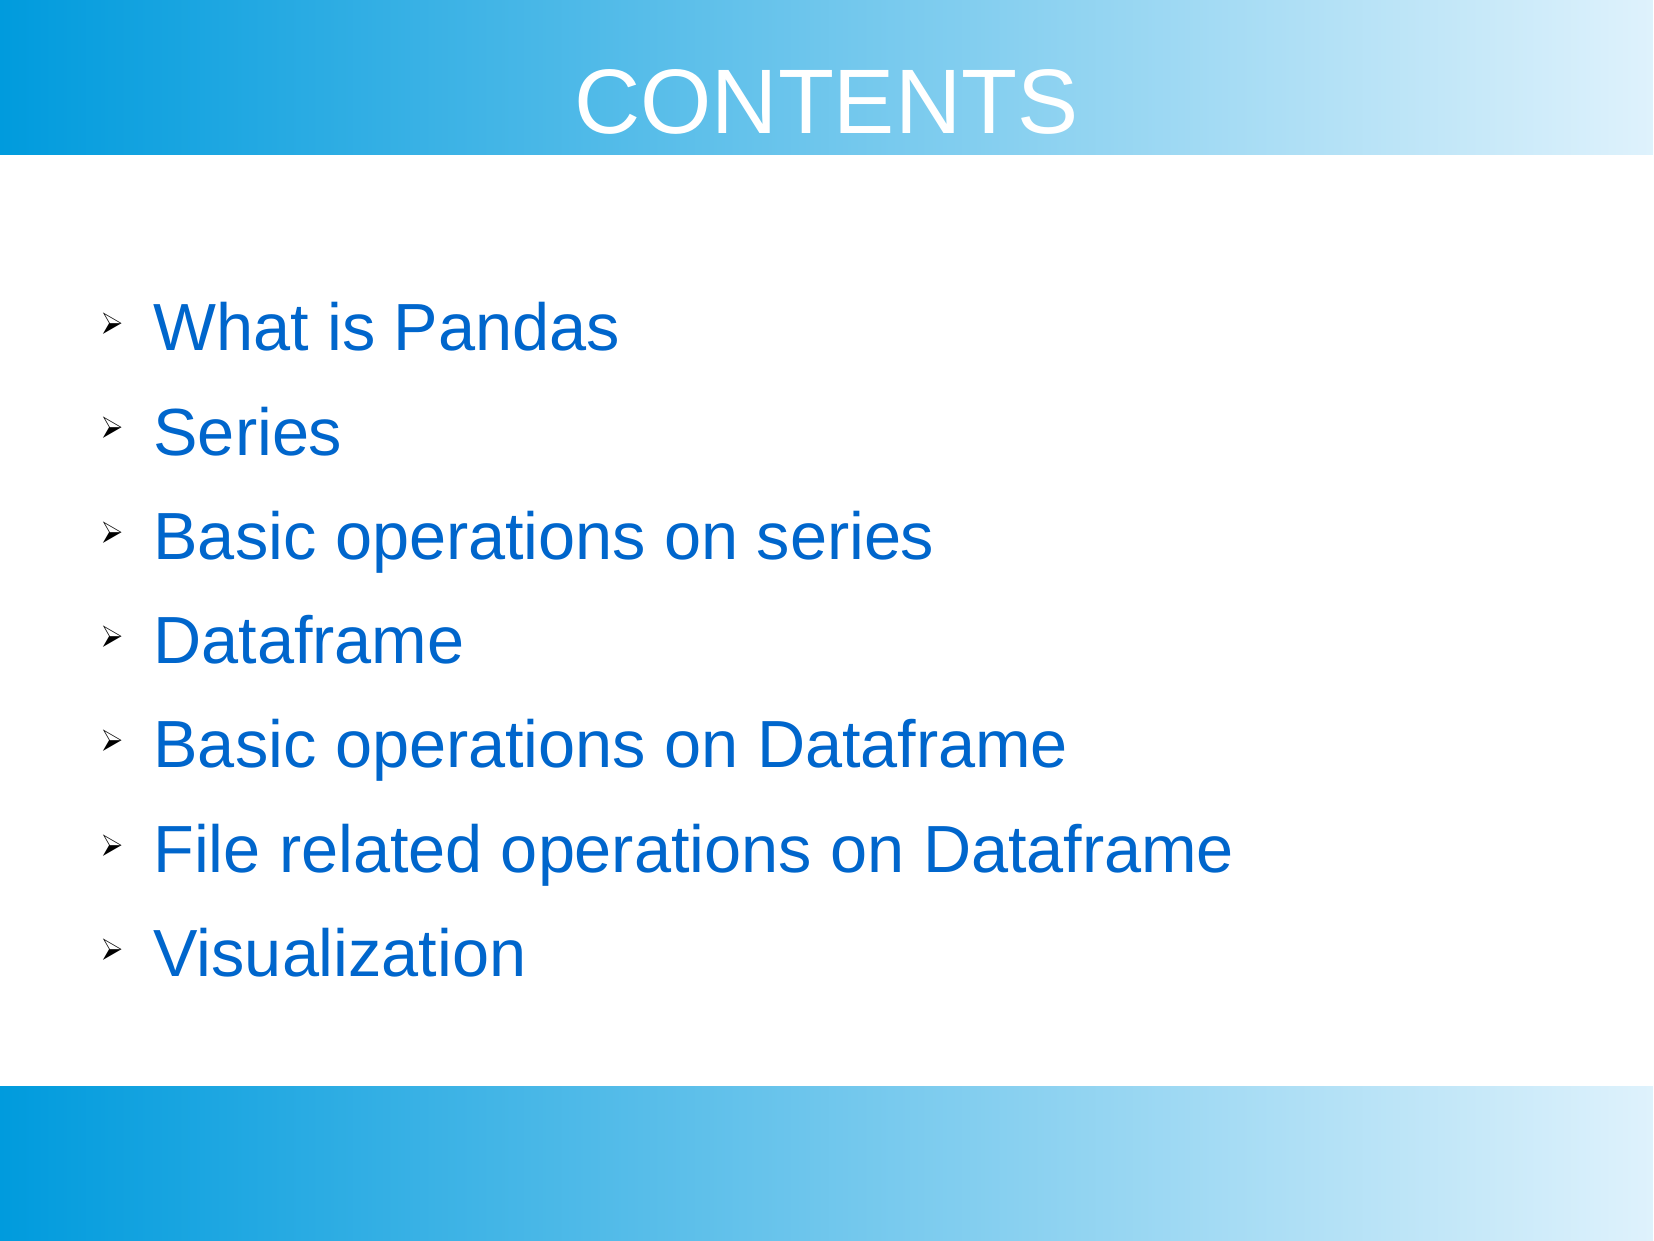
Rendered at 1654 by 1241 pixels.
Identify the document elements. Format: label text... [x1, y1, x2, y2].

list What is Pandas Series Basic operations on series Dataframe Basic operations on Dataframe File related operations on Dataframe Visualization [82, 290, 1571, 1010]
title CONTENTS [82, 49, 1571, 155]
